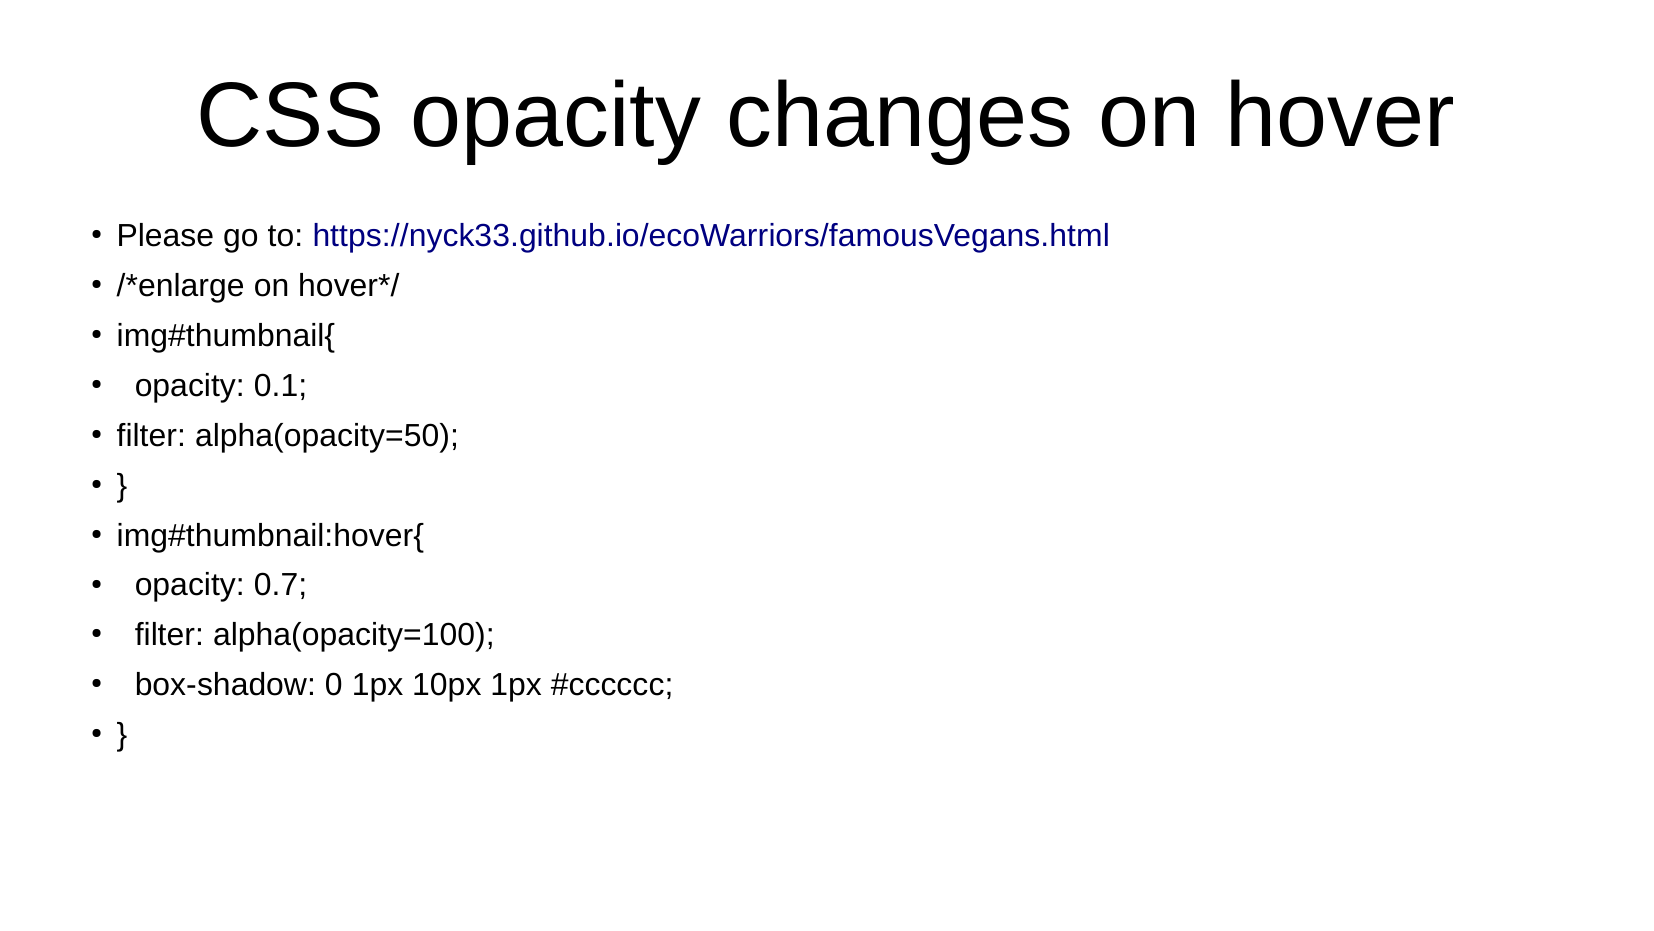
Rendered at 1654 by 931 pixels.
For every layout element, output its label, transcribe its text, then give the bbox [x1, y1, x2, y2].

title CSS opacity changes on hover [82, 37, 1571, 193]
list Please go to: https://nyck33.github.io/ecoWarriors/famousVegans.html /*enlarge on hover*/ img#thumbnail{ opacity: 0.1; filter: alpha(opacity=50); } img#thumbnail:hover{ opacity: 0.7; filter: alpha(opacity=100); box-shadow: 0 1px 10px 1px #cccccc; } [82, 217, 1571, 758]
